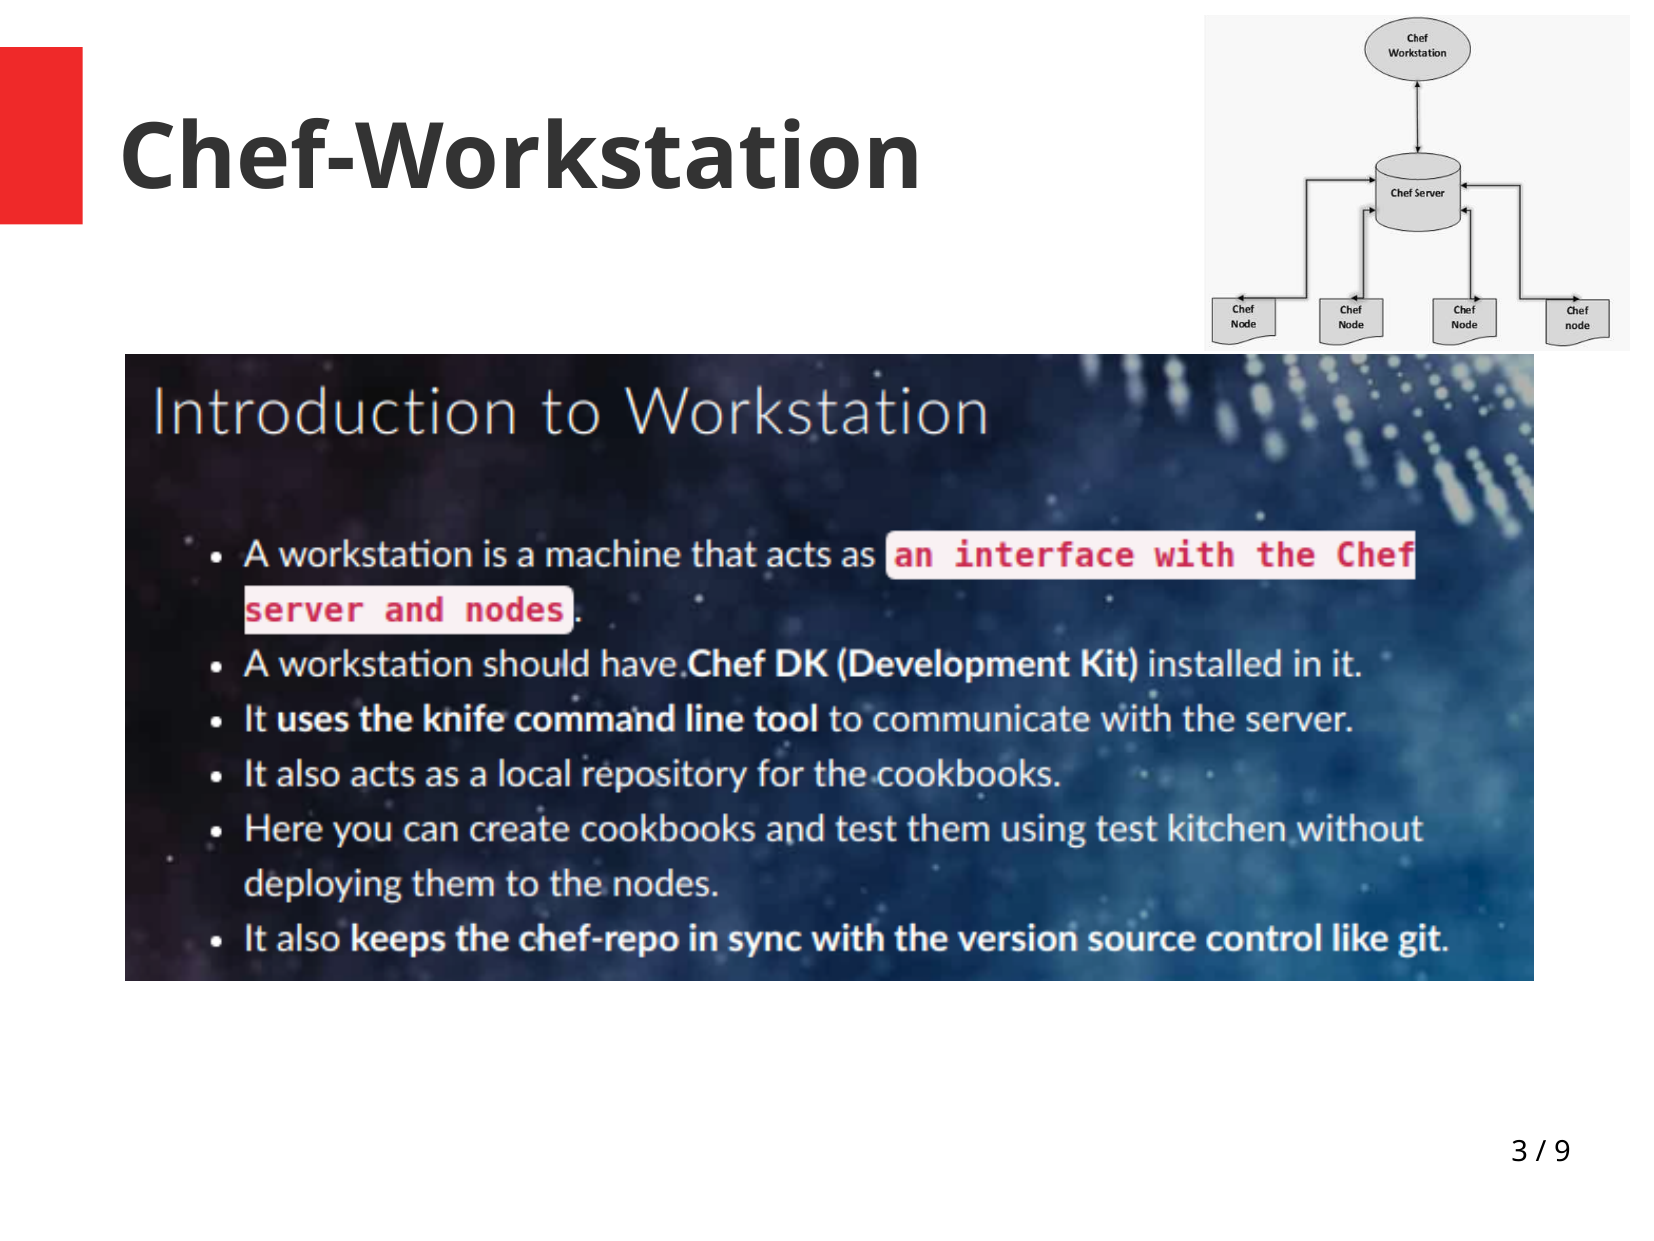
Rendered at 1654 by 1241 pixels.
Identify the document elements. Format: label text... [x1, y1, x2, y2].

title Chef-Workstation [118, 49, 1204, 257]
picture [125, 354, 1534, 981]
picture [1204, 15, 1630, 352]
